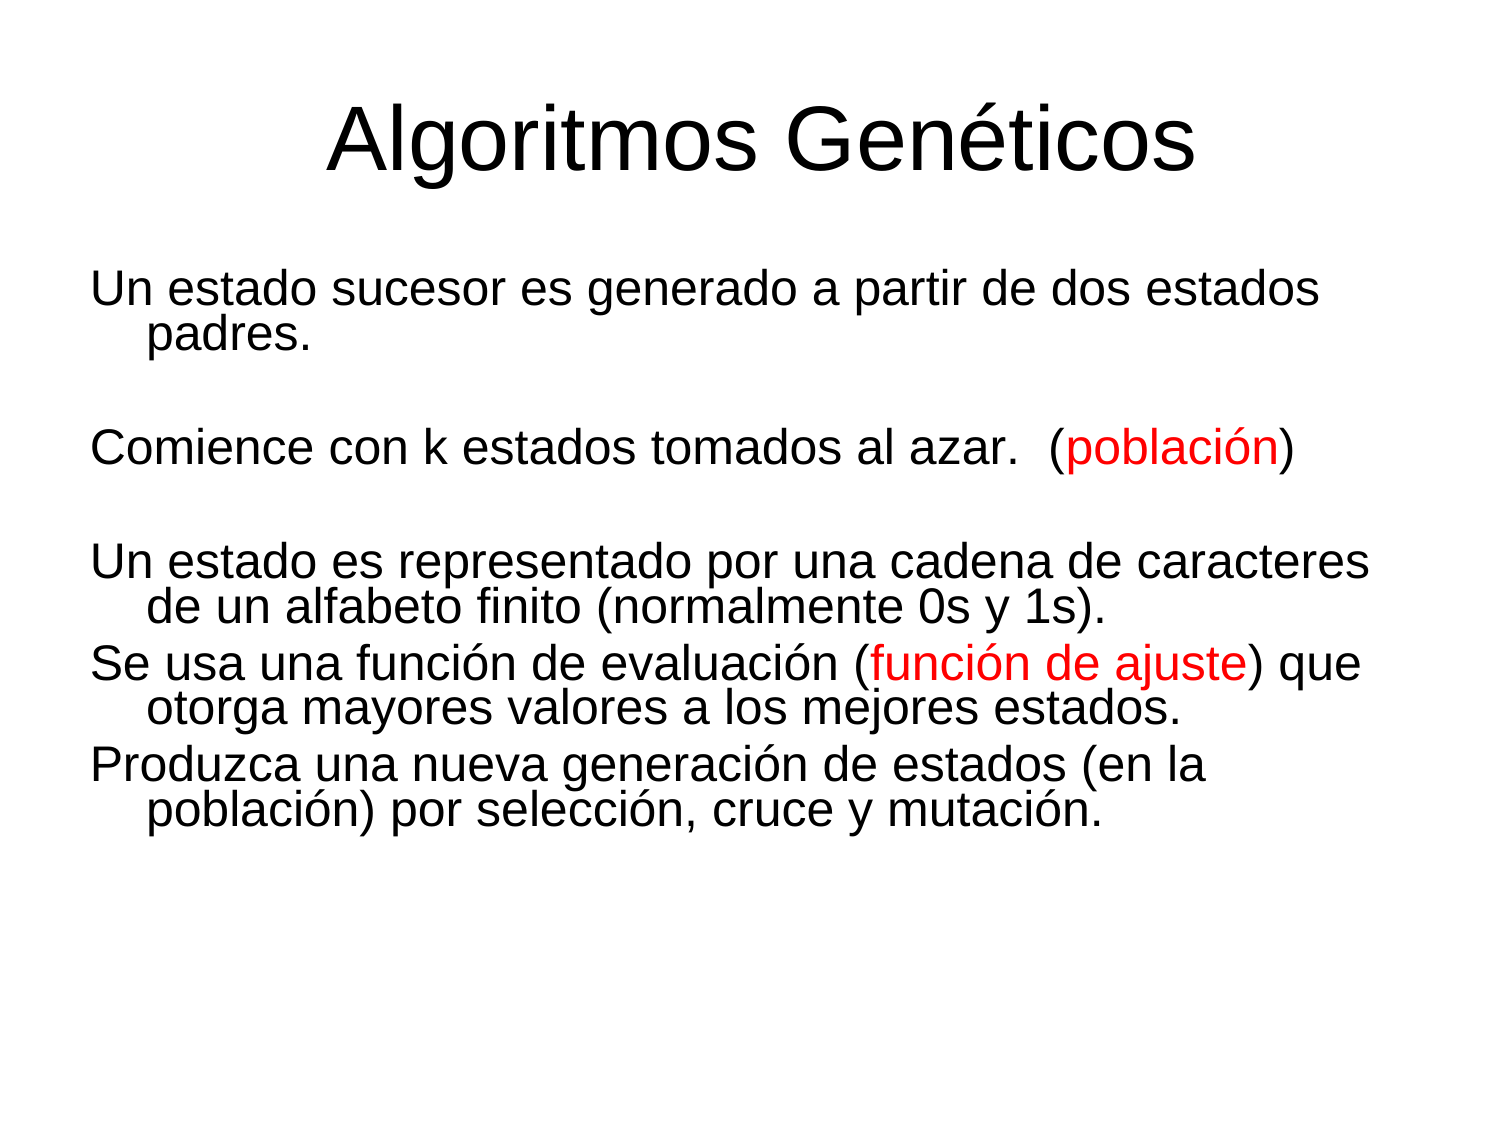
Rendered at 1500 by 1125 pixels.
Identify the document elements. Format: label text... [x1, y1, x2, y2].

list Un estado sucesor es generado a partir de dos estados padres. Comience con k estados tomados al azar. (población) Un estado es representado por una cadena de caracteres de un alfabeto finito (normalmente 0s y 1s). Se usa una función de evaluación (función de ajuste) que otorga mayores valores a los mejores estados. Produzca una nueva generación de estados (en la población) por selección, cruce y mutación. [75, 262, 1426, 1016]
title Algoritmos Genéticos [75, 45, 1426, 233]
